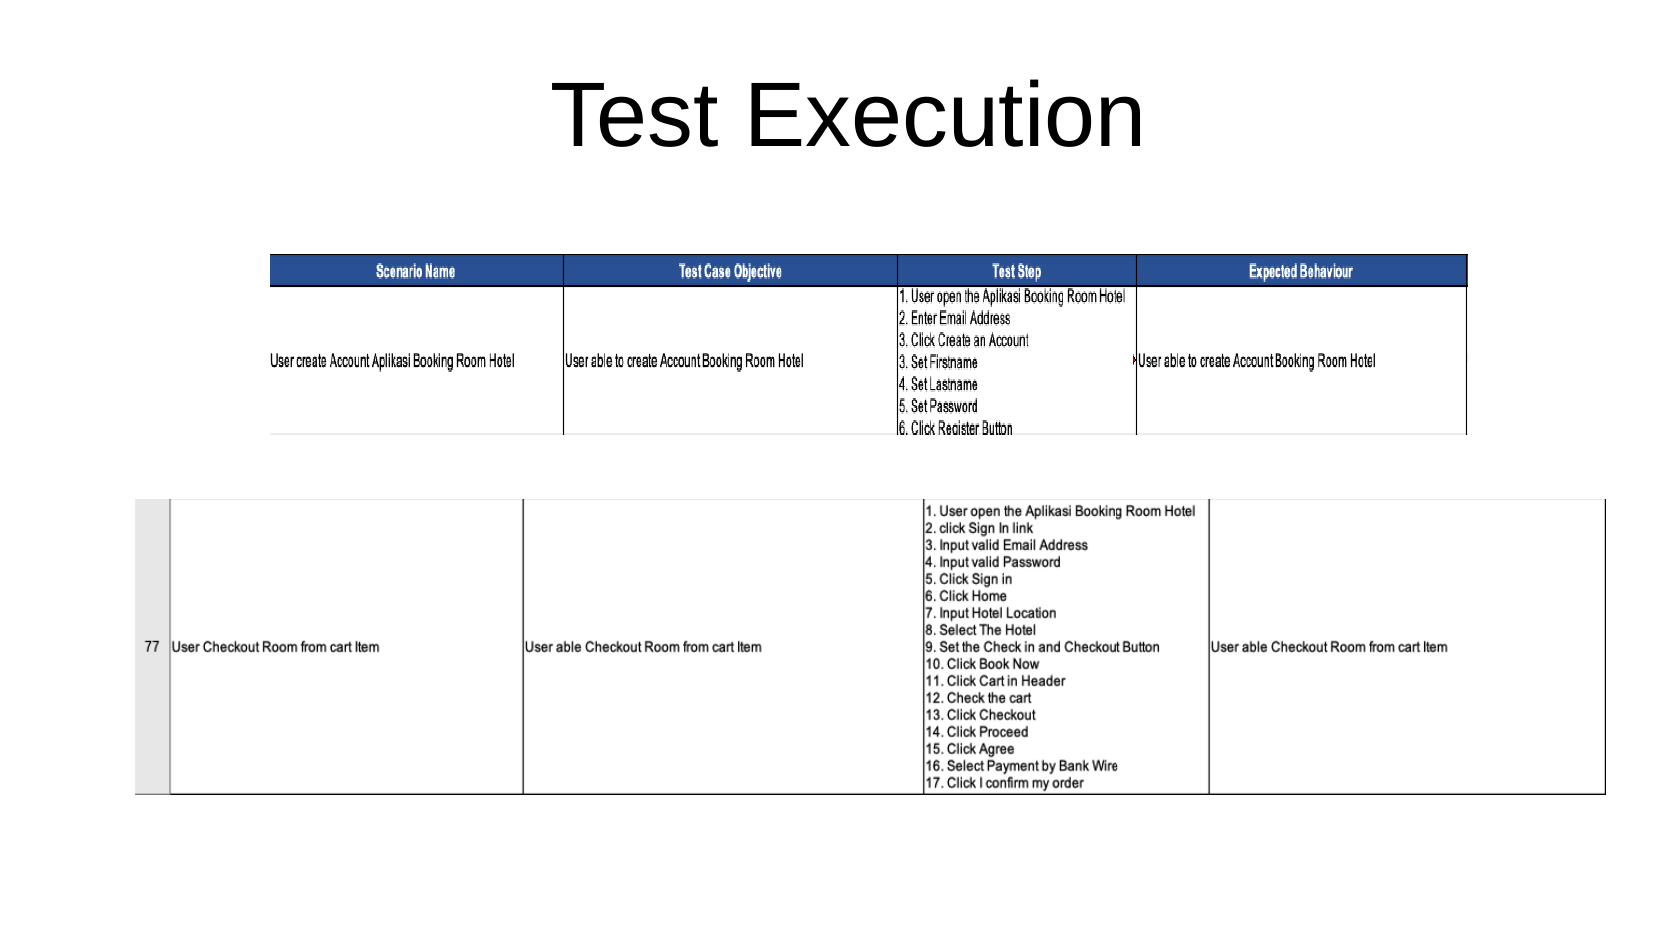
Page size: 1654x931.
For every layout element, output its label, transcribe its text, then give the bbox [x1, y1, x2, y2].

picture [135, 499, 1606, 796]
title Test Execution [105, 37, 1594, 193]
picture [270, 254, 1468, 436]
